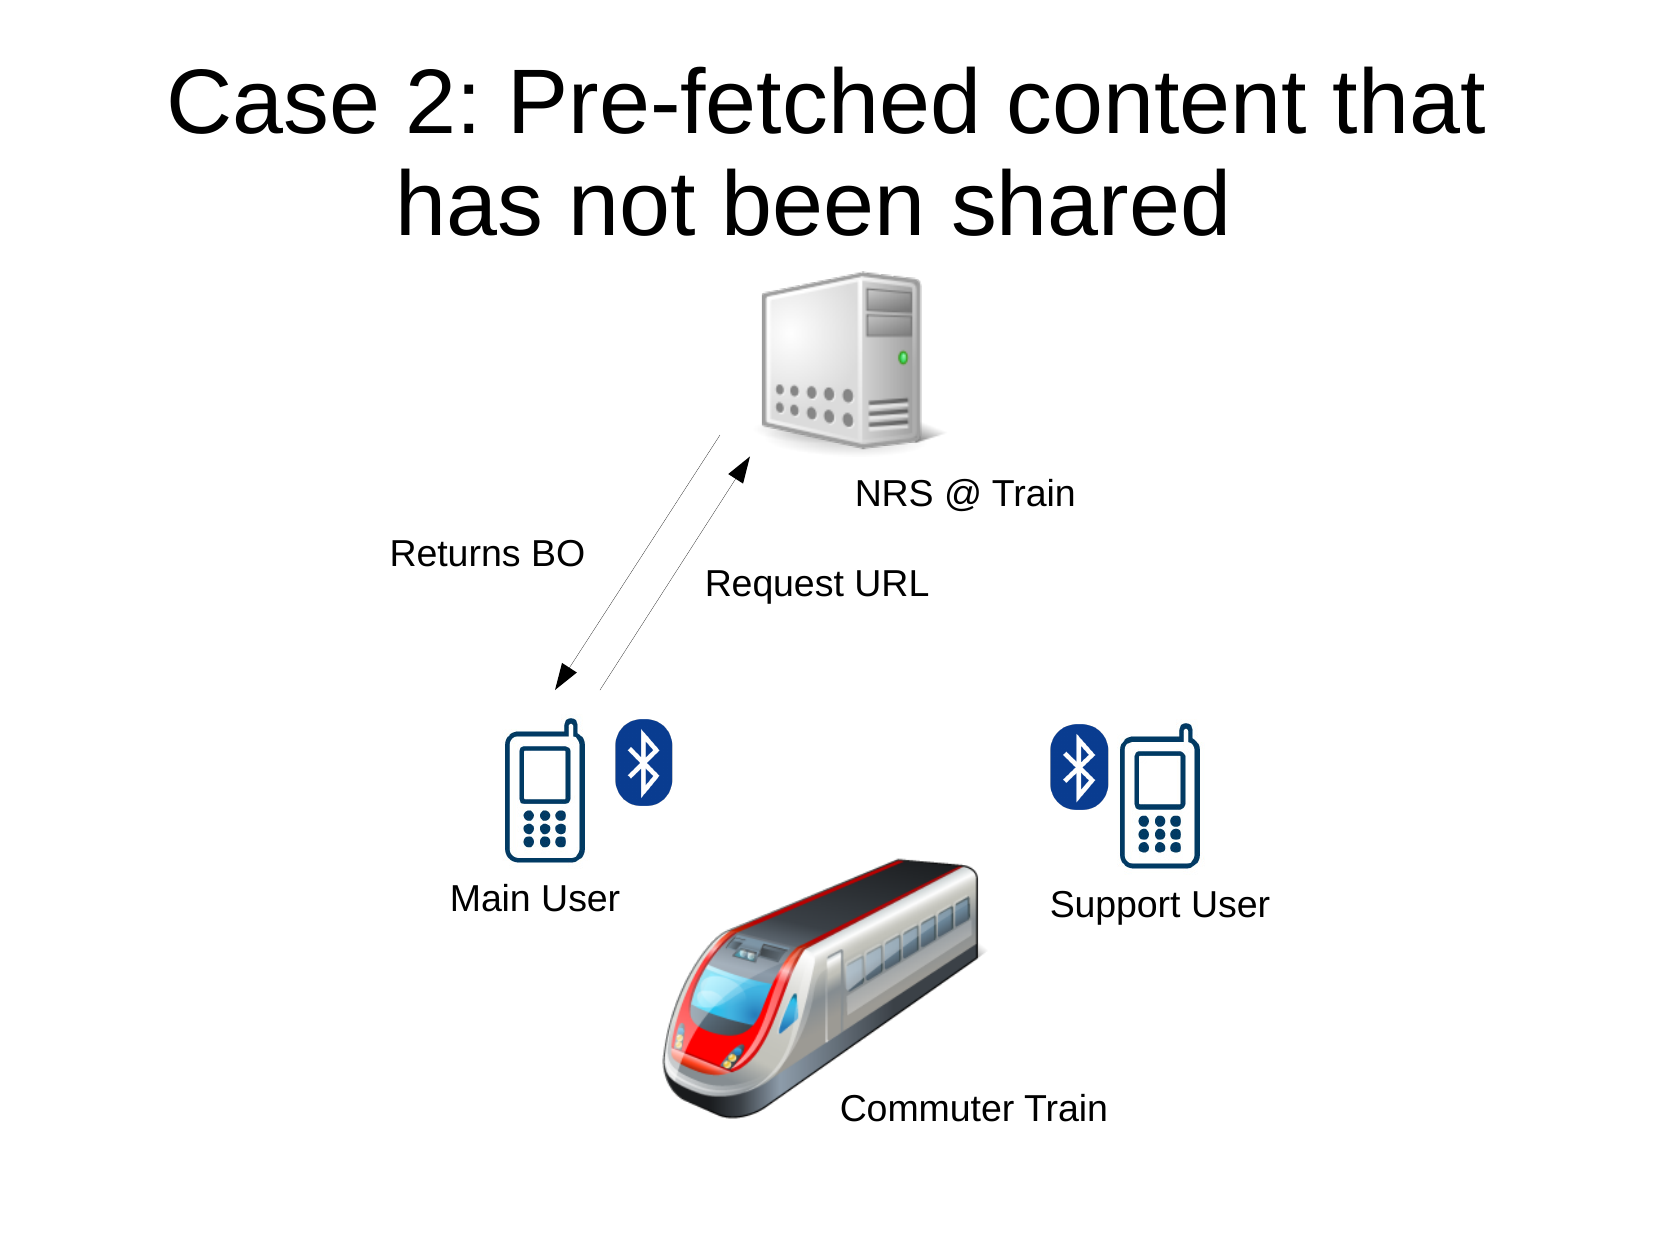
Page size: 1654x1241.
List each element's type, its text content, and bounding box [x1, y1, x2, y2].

text_box Returns BO [165, 525, 601, 624]
picture [660, 824, 991, 1156]
picture [750, 256, 950, 457]
title Case 2: Pre-fetched content that has not been shared [82, 49, 1571, 257]
text_box Support User [1035, 875, 1321, 933]
text_box Request URL [690, 555, 991, 612]
text_box Commuter Train [825, 1080, 1141, 1137]
text_box Main User [435, 870, 646, 927]
picture [465, 714, 676, 870]
text_box NRS @ Train [840, 465, 1096, 522]
picture [1048, 719, 1236, 875]
